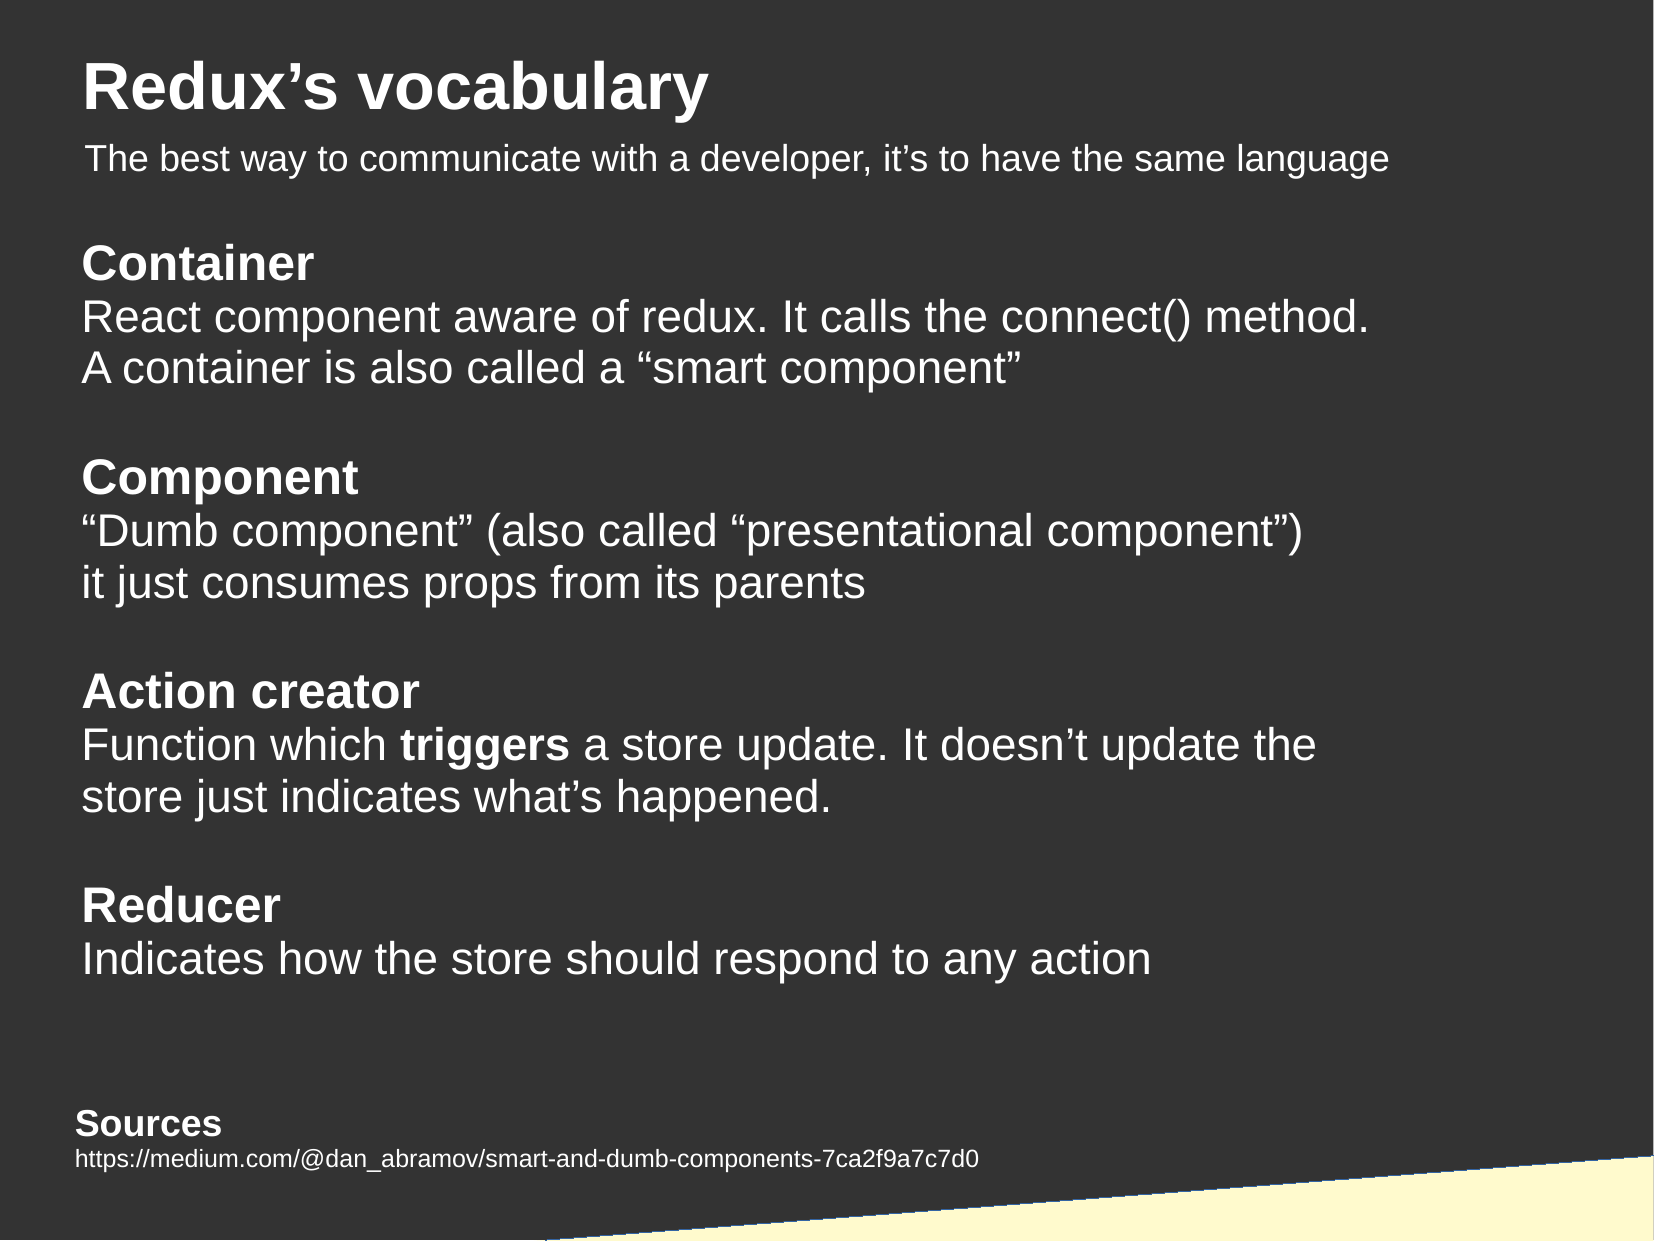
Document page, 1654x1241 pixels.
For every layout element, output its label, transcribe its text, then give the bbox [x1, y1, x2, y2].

text_box The best way to communicate with a developer, it’s to have the same language [69, 129, 1501, 187]
text_box Sources https://medium.com/@dan_abramov/smart-and-dumb-components-7ca2f9a7c7d0 [60, 1095, 1546, 1194]
title Container React component aware of redux. It calls the connect() method. A container is also called a “smart component” Component “Dumb component” (also called “presentational component”) it just consumes props from its parents Action creator Function which triggers a store update. It doesn’t update the store just indicates what’s happened. Reducer Indicates how the store should respond to any action [81, 235, 1411, 985]
text_box [533, 1155, 1654, 1241]
title Redux’s vocabulary [82, 49, 1441, 125]
